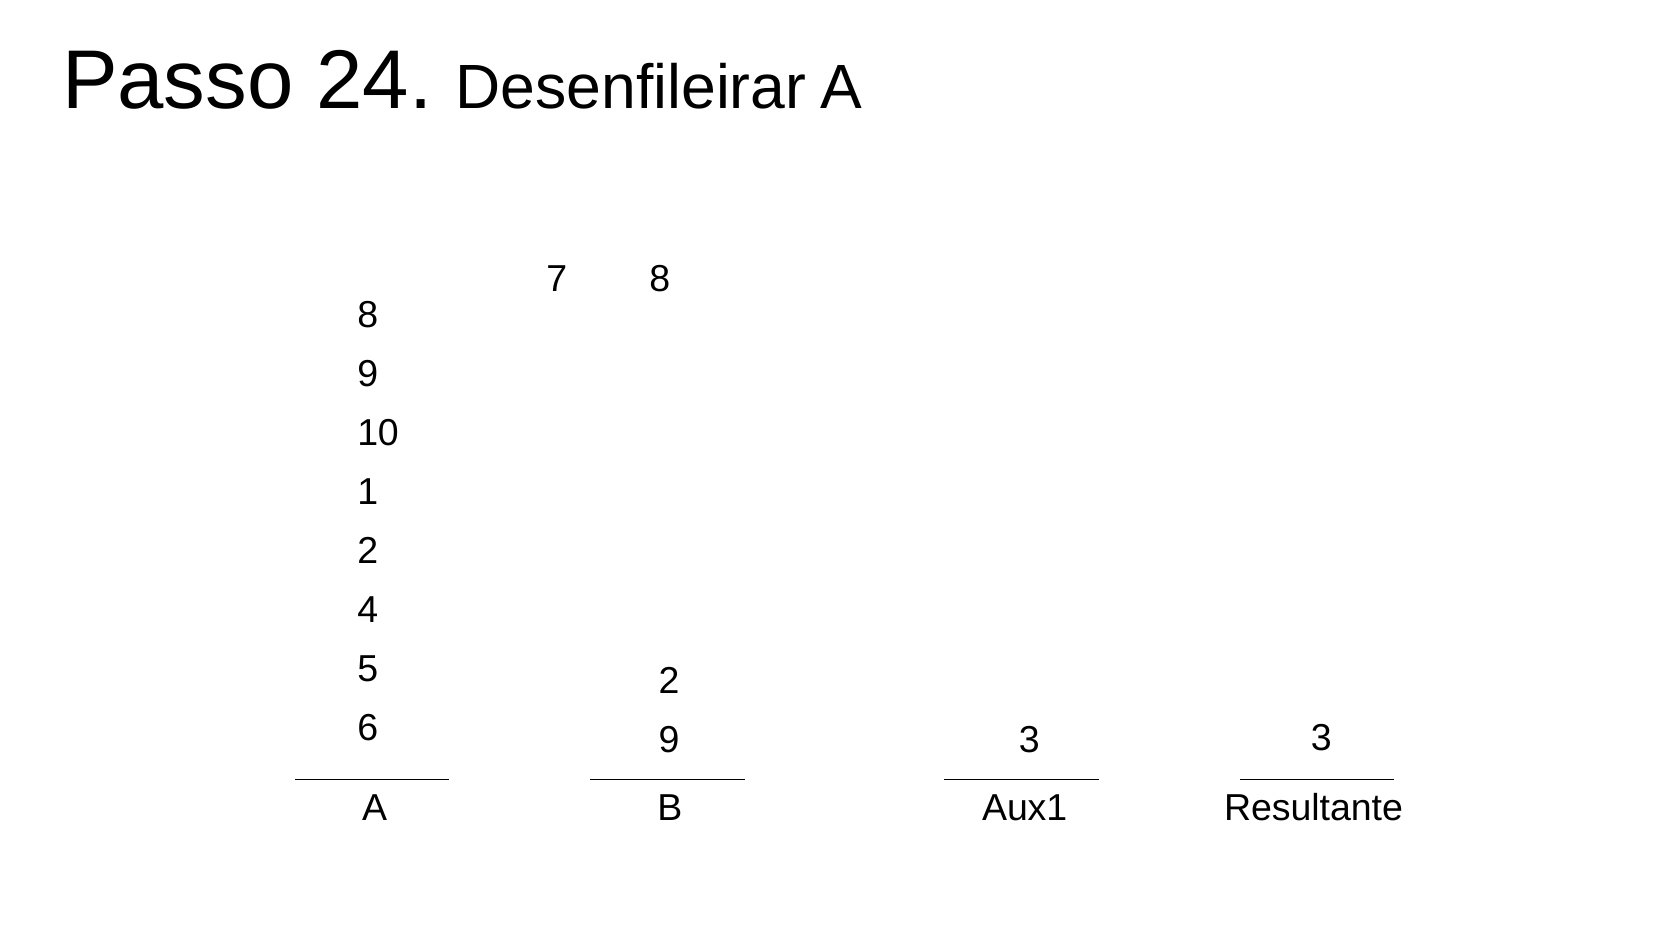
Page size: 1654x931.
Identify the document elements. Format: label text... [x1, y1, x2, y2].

text_box 5 [342, 640, 426, 697]
text_box 10 [342, 403, 426, 461]
text_box A [347, 779, 508, 837]
text_box 2 [643, 651, 695, 709]
text_box 9 [342, 344, 393, 402]
text_box 8 [342, 285, 393, 343]
text_box 4 [342, 580, 426, 638]
text_box Resultante [1209, 779, 1418, 837]
text_box Aux1 [967, 780, 1083, 837]
text_box 6 [342, 699, 426, 756]
text_box 1 [342, 462, 426, 520]
text_box 3 [1003, 710, 1055, 768]
text_box 7 [531, 250, 582, 308]
text_box 9 [643, 710, 695, 768]
text_box 8 [634, 250, 686, 308]
text_box B [642, 780, 698, 837]
text_box 2 [342, 521, 426, 579]
text_box Passo 24. Desenfileirar A [47, 25, 1607, 274]
text_box 3 [1296, 708, 1347, 766]
